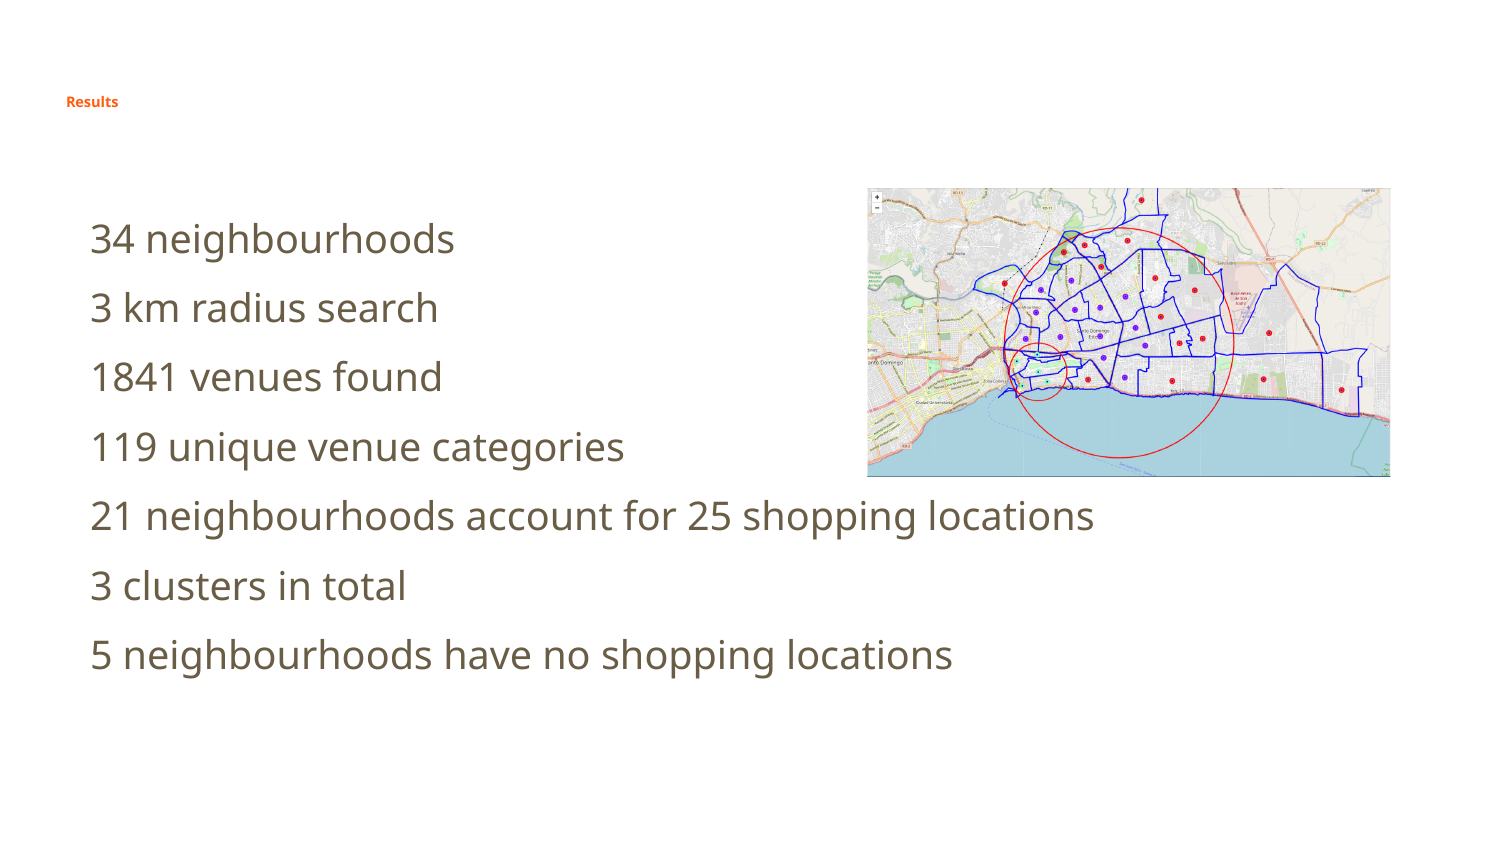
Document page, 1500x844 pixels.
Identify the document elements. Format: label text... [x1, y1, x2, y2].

picture [867, 188, 1391, 477]
title Results [51, 72, 1449, 167]
list 34 neighbourhoods 3 km radius search 1841 venues found 119 unique venue categories 21 neighbourhoods account for 25 shopping locations 3 clusters in total 5 neighbourhoods have no shopping locations [0, 189, 1375, 750]
